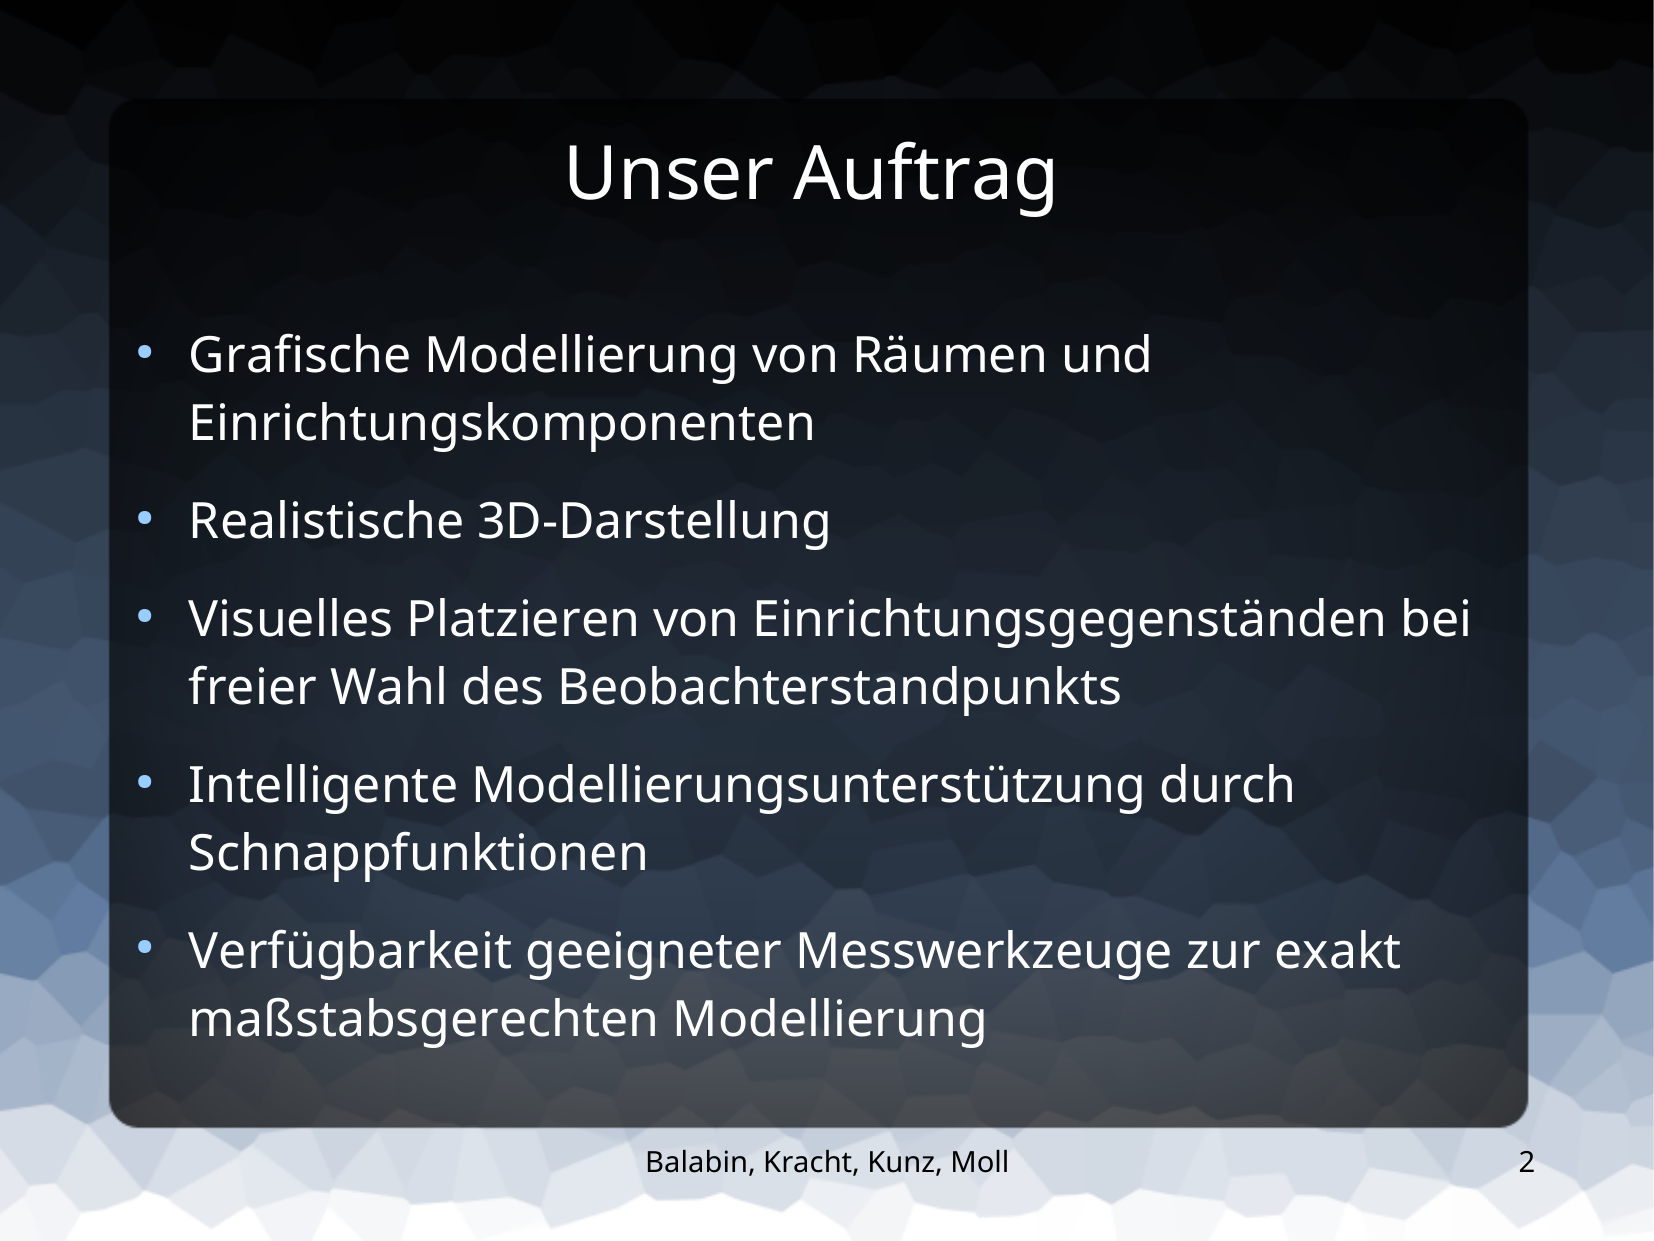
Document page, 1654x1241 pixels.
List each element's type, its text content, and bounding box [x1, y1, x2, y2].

title Unser Auftrag [118, 67, 1506, 275]
list Grafische Modellierung von Räumen und Einrichtungskomponenten Realistische 3D-Darstellung Visuelles Platzieren von Einrichtungsgegenständen bei freier Wahl des Beobachterstandpunkts Intelligente Modellierungsunterstützung durch Schnappfunktionen Verfügbarkeit geeigneter Messwerkzeuge zur exakt maßstabsgerechten Modellierung [118, 318, 1506, 993]
picture [0, 0, 1654, 1241]
